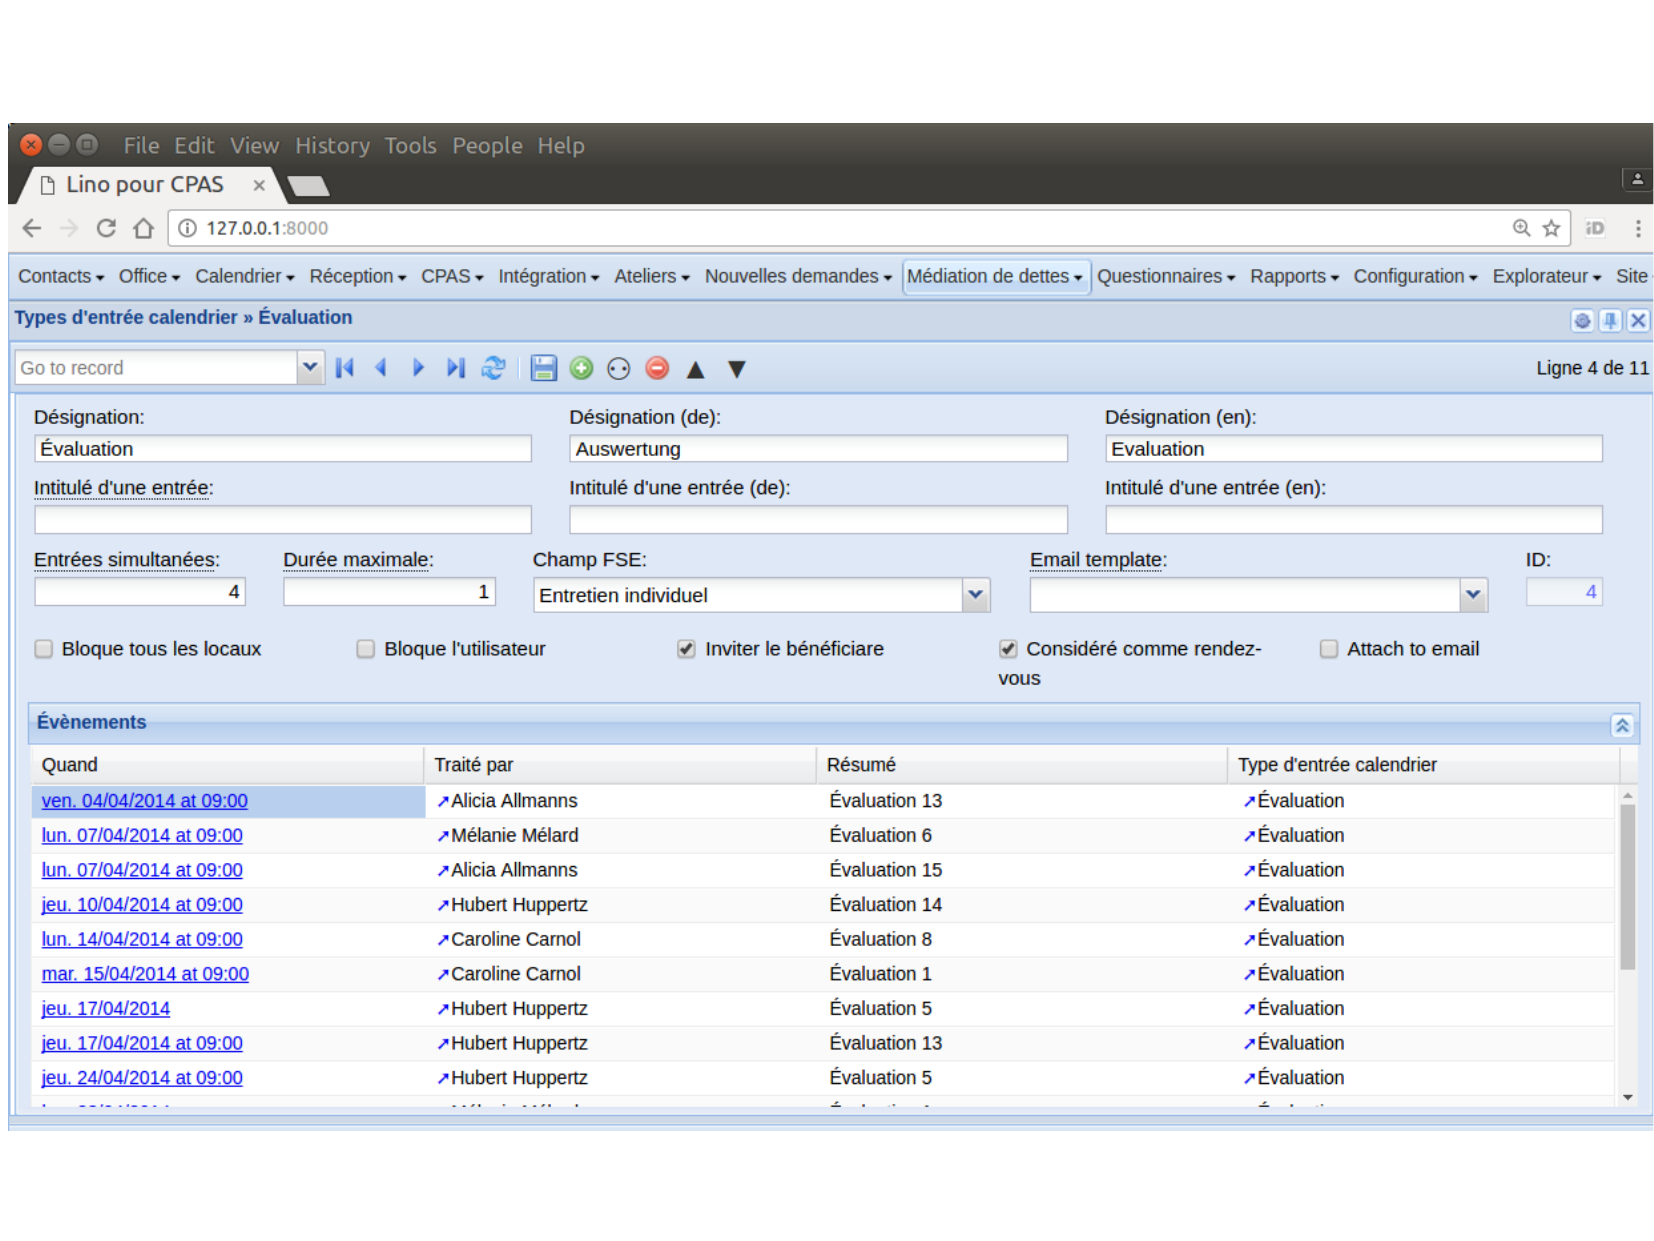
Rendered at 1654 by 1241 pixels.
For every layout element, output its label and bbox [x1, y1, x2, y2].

picture [8, 123, 1654, 1131]
